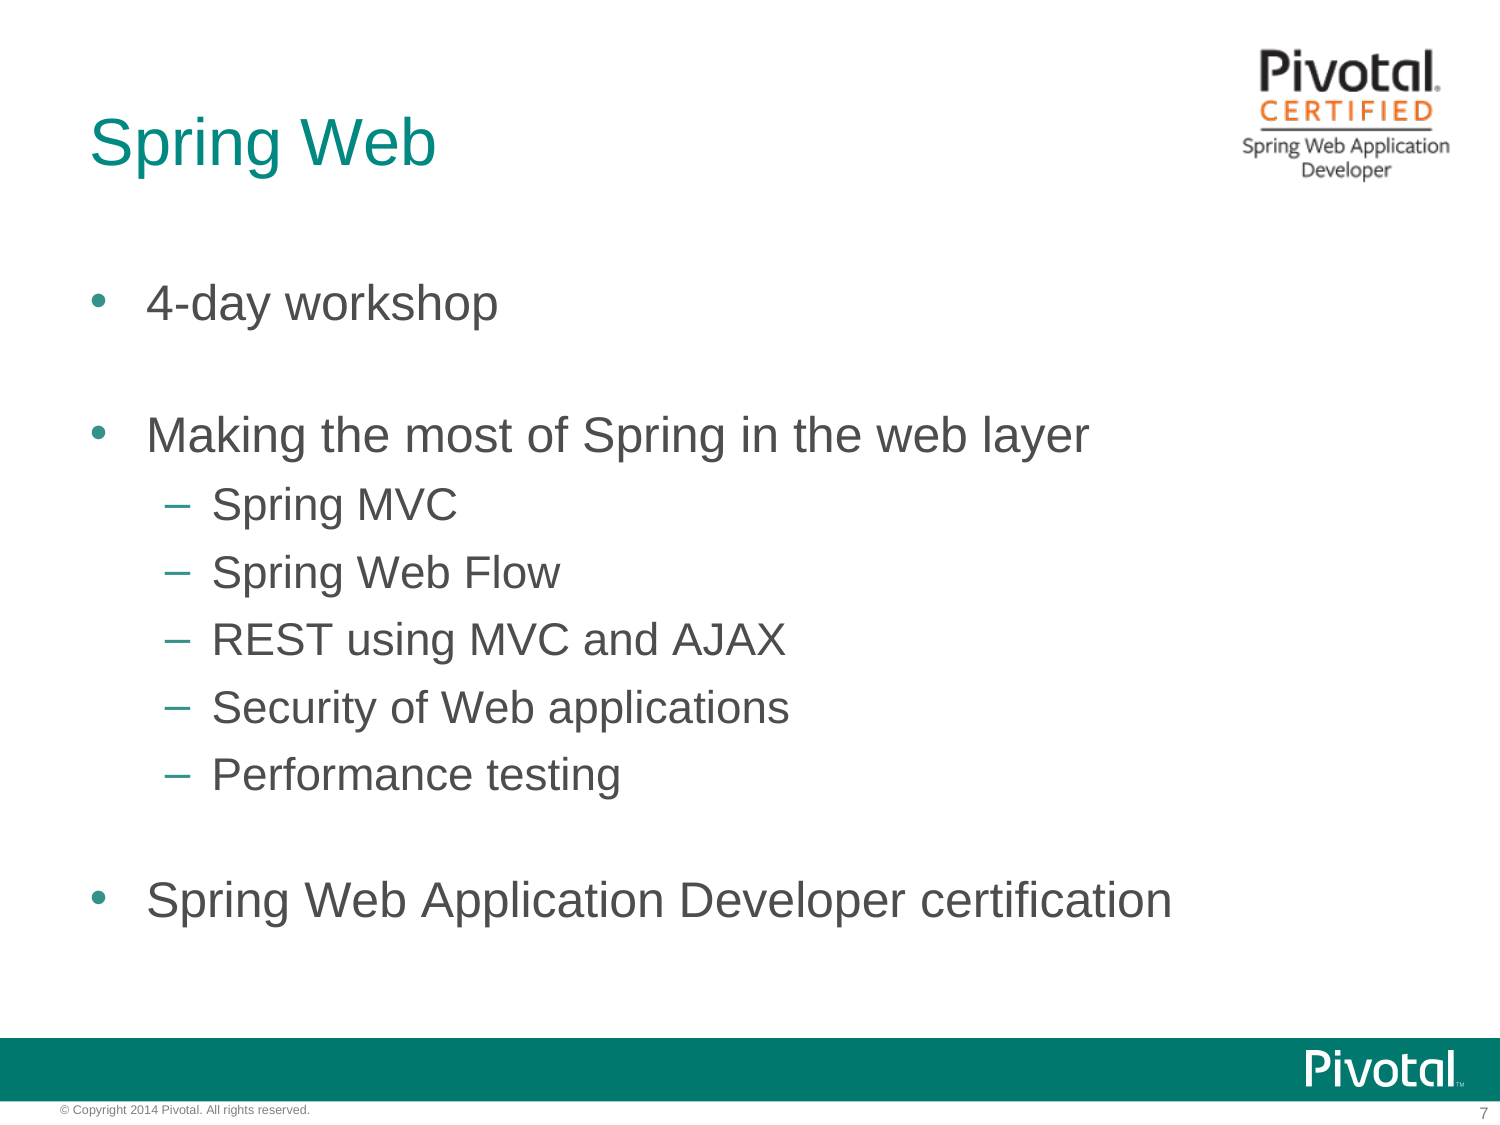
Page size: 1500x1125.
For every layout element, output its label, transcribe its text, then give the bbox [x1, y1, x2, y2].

picture [1306, 1050, 1464, 1087]
picture [1222, 29, 1471, 198]
title Spring Web [75, 45, 1426, 233]
list 4-day workshop Making the most of Spring in the web layer Spring MVC Spring Web Flow REST using MVC and AJAX Security of Web applications Performance testing Spring Web Application Developer certification [75, 262, 1426, 1005]
